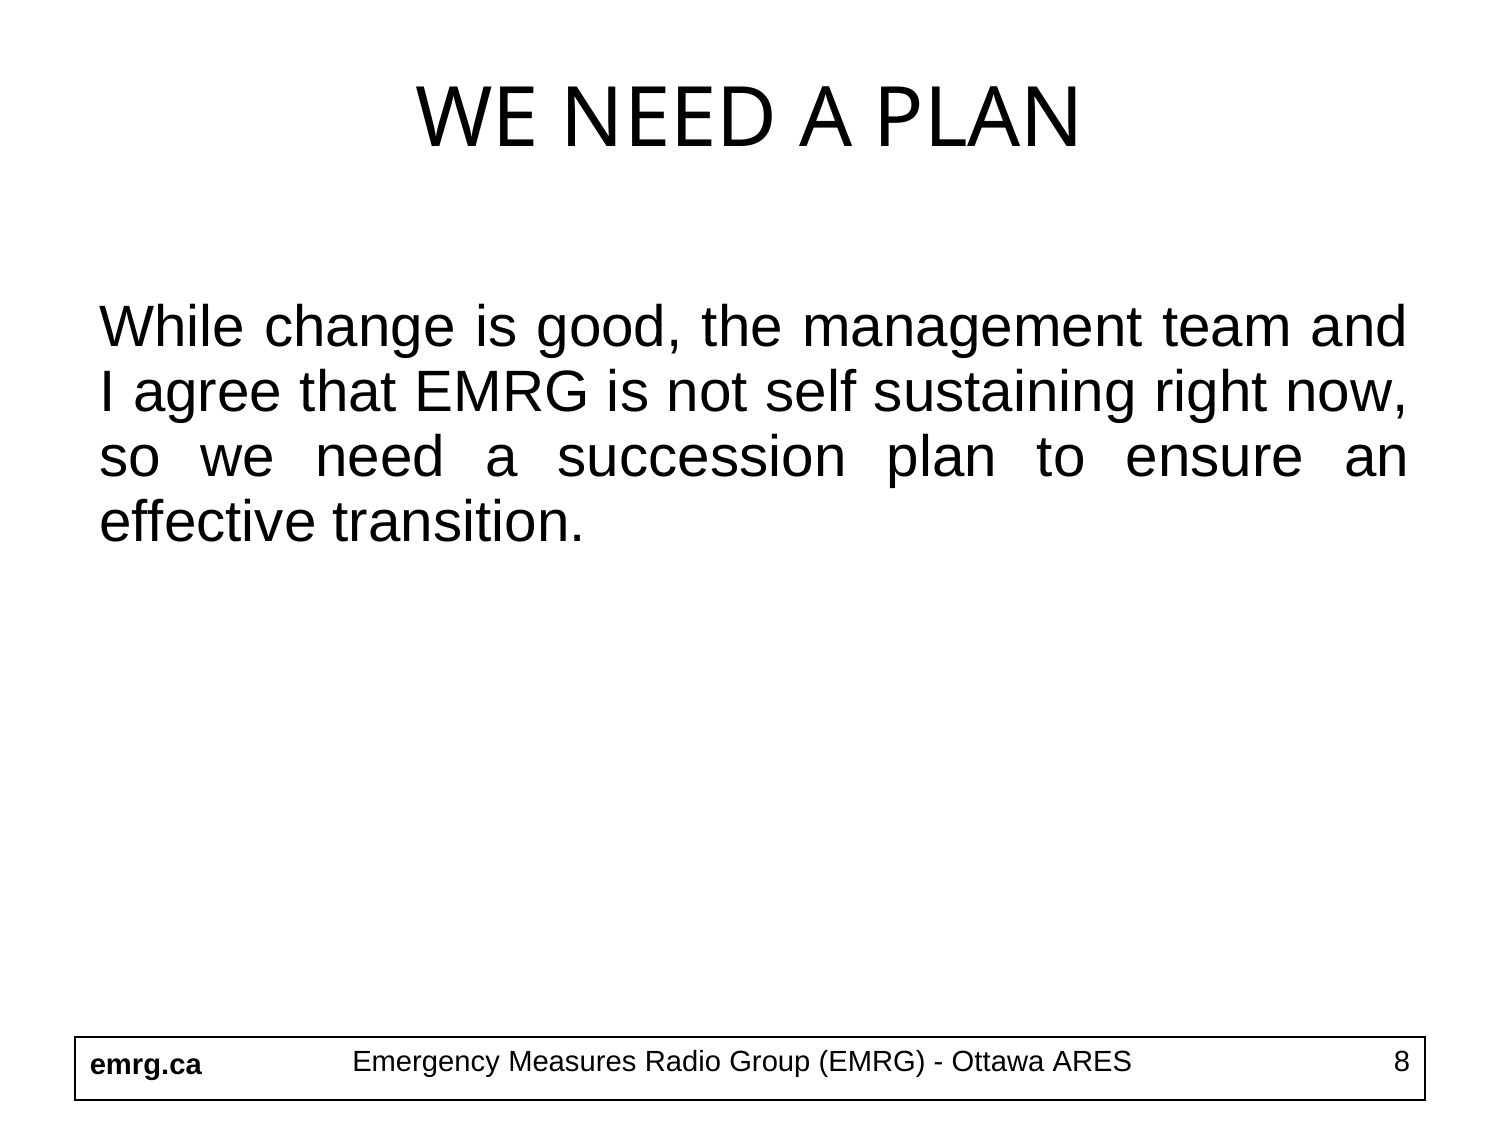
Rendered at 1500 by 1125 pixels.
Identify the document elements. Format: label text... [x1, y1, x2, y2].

title WE NEED A PLAN [75, 20, 1426, 208]
list While change is good, the management team and I agree that EMRG is not self sustaining right now, so we need a succession plan to ensure an effective transition. [75, 285, 1426, 669]
